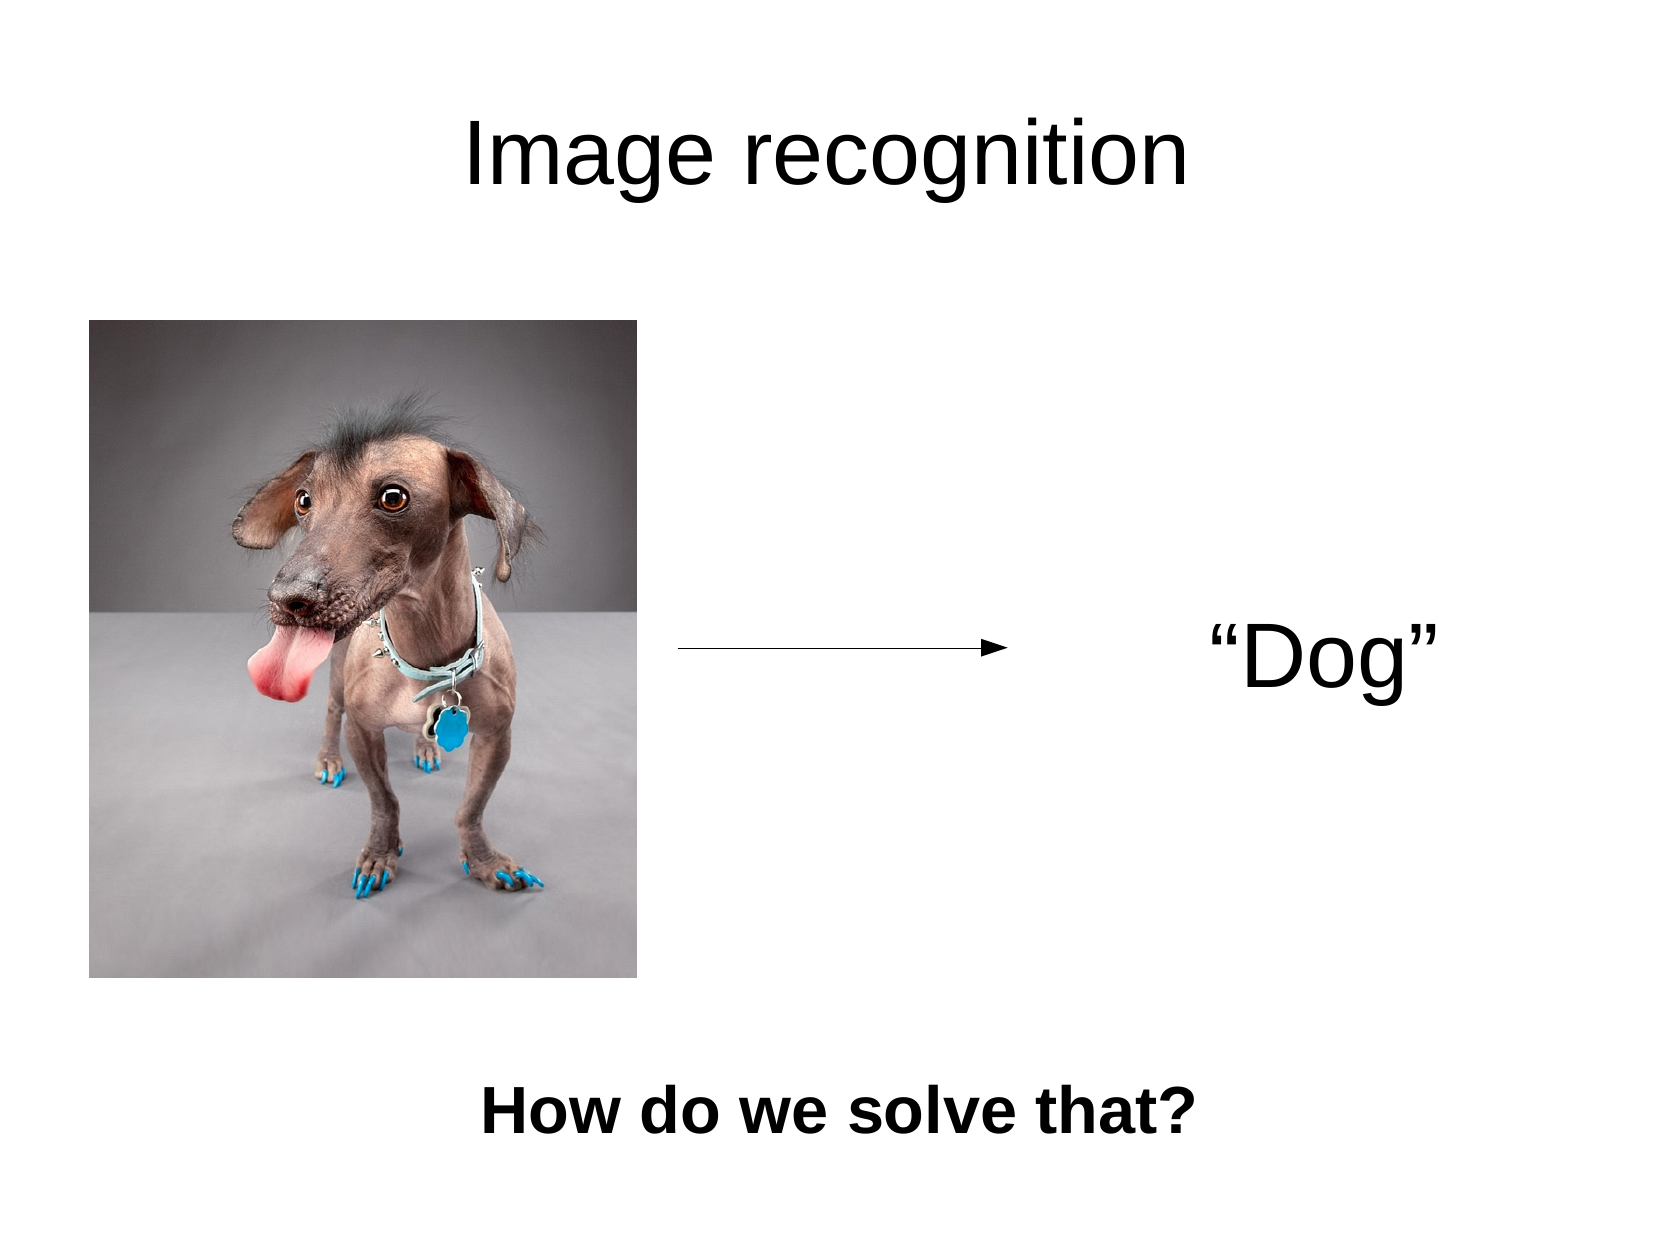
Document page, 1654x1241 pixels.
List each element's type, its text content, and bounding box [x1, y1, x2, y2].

text_box How do we solve that? [465, 1065, 1216, 1156]
picture [89, 320, 637, 978]
text_box “Dog” [1049, 604, 1600, 708]
title Image recognition [82, 49, 1571, 257]
